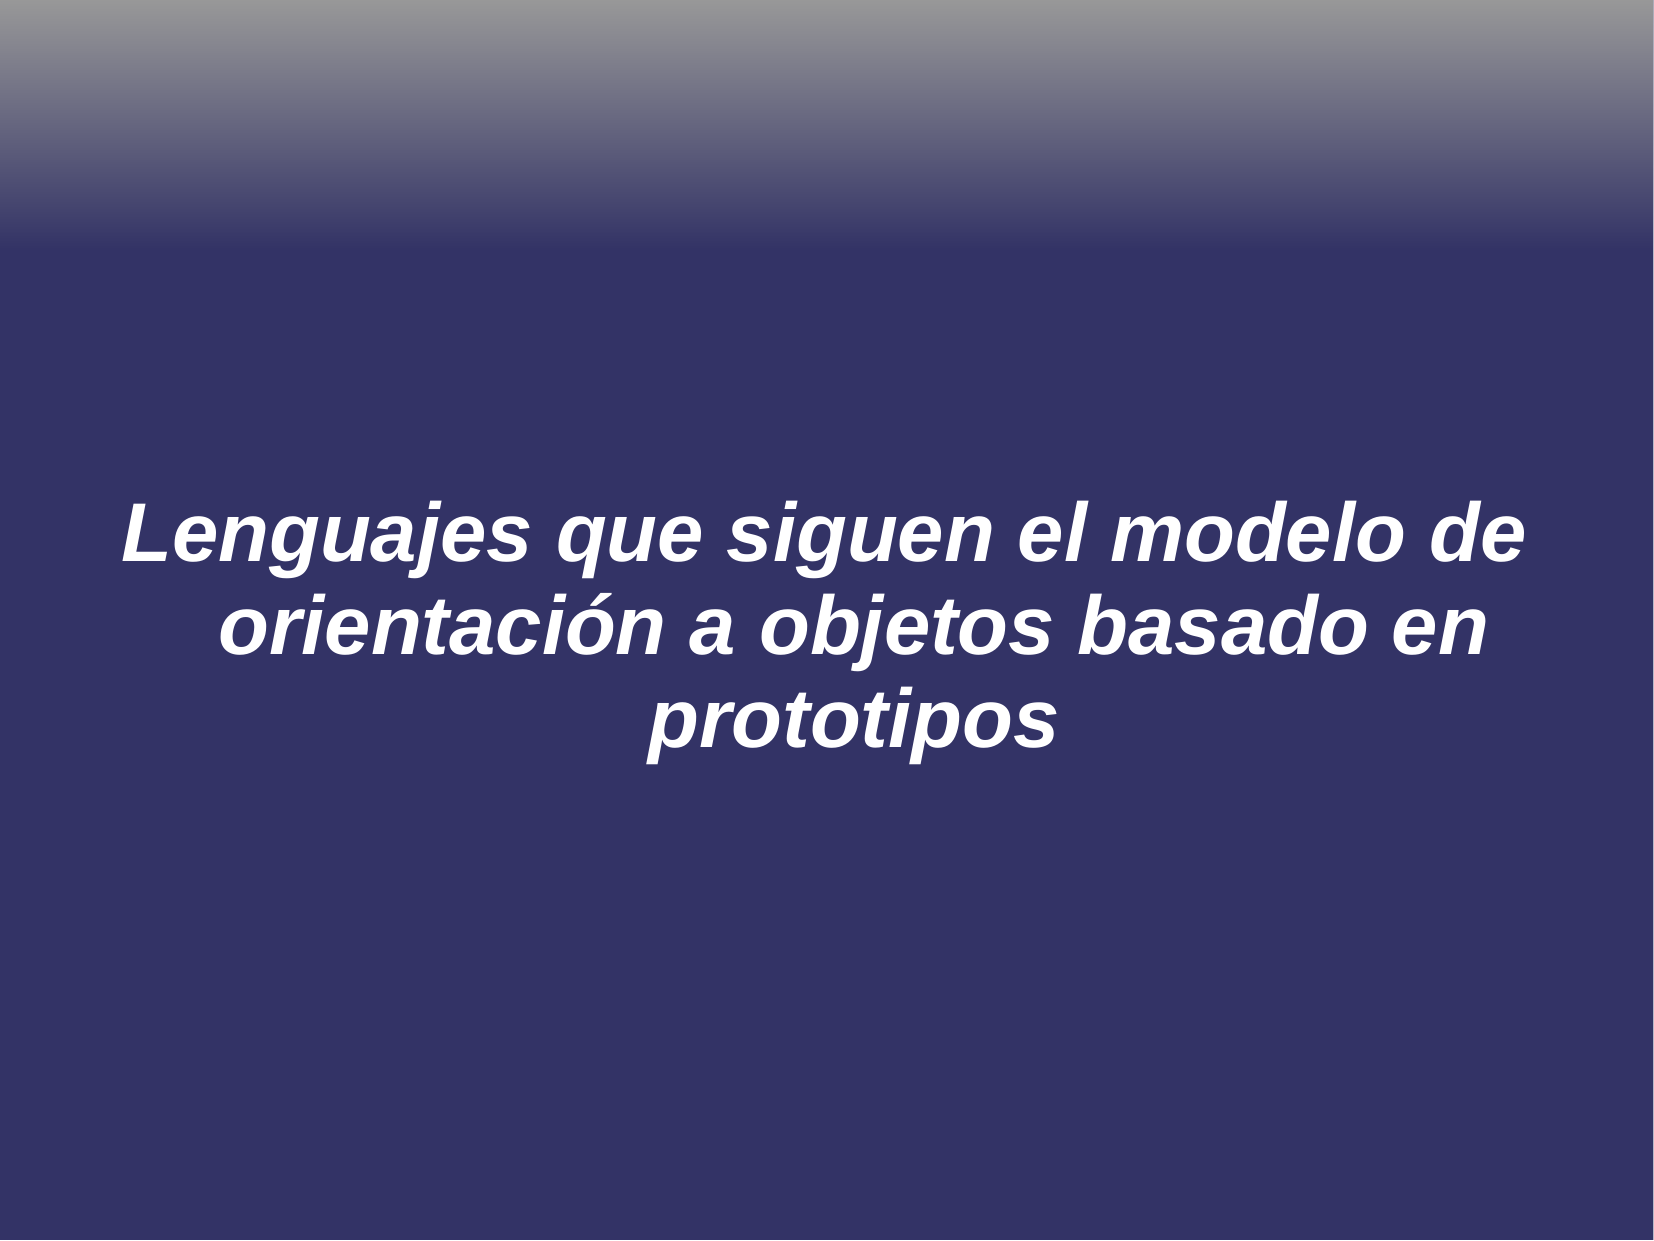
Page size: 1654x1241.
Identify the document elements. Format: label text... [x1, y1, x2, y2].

title Lenguajes que siguen el modelo de orientación a objetos basado en prototipos [118, 485, 1531, 767]
